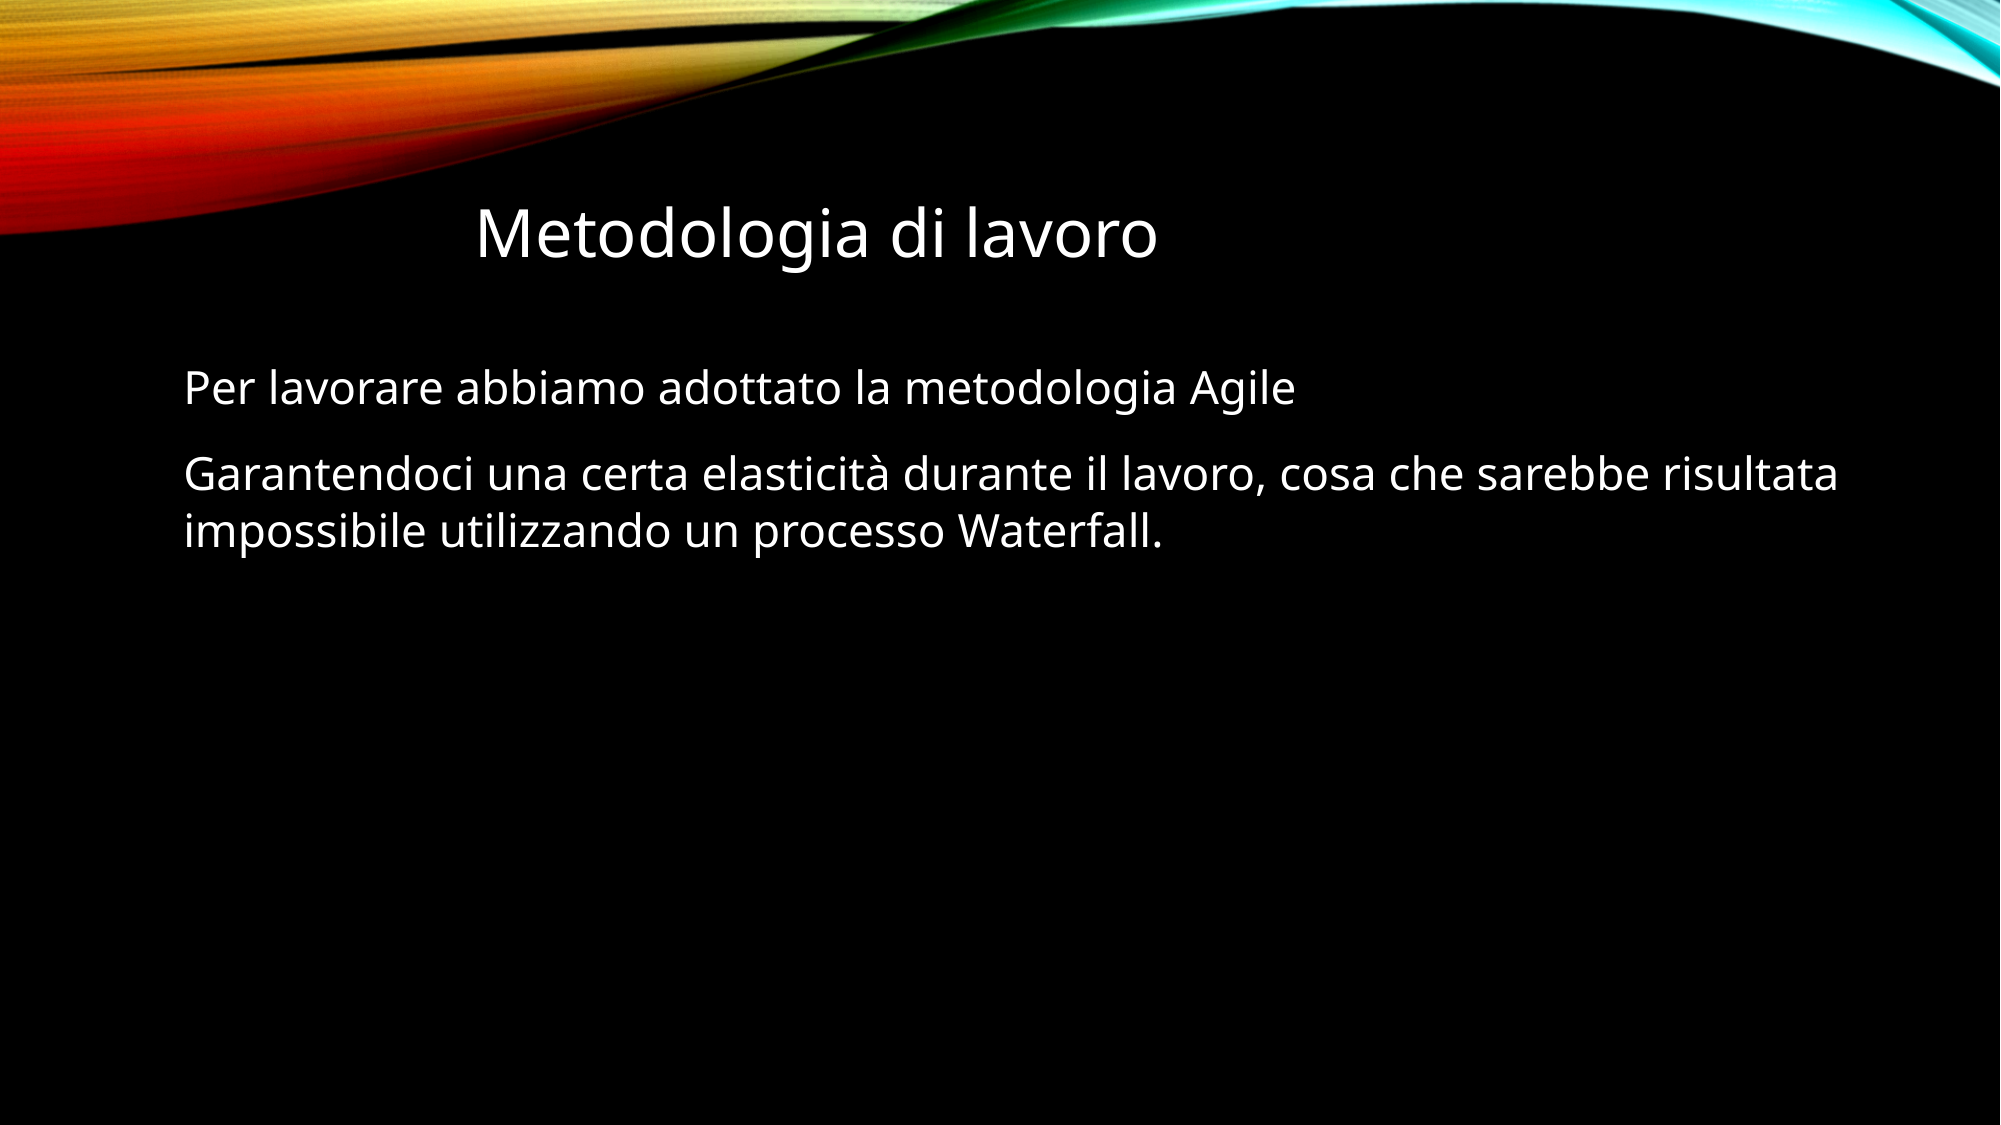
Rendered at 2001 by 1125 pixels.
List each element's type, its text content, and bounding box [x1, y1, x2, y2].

picture [0, 0, 2000, 237]
title Metodologia di lavoro [474, 125, 1888, 338]
list Per lavorare abbiamo adottato la metodologia Agile Garantendoci una certa elasticità durante il lavoro, cosa che sarebbe risultata impossibile utilizzando un processo Waterfall. [112, 360, 1888, 1021]
